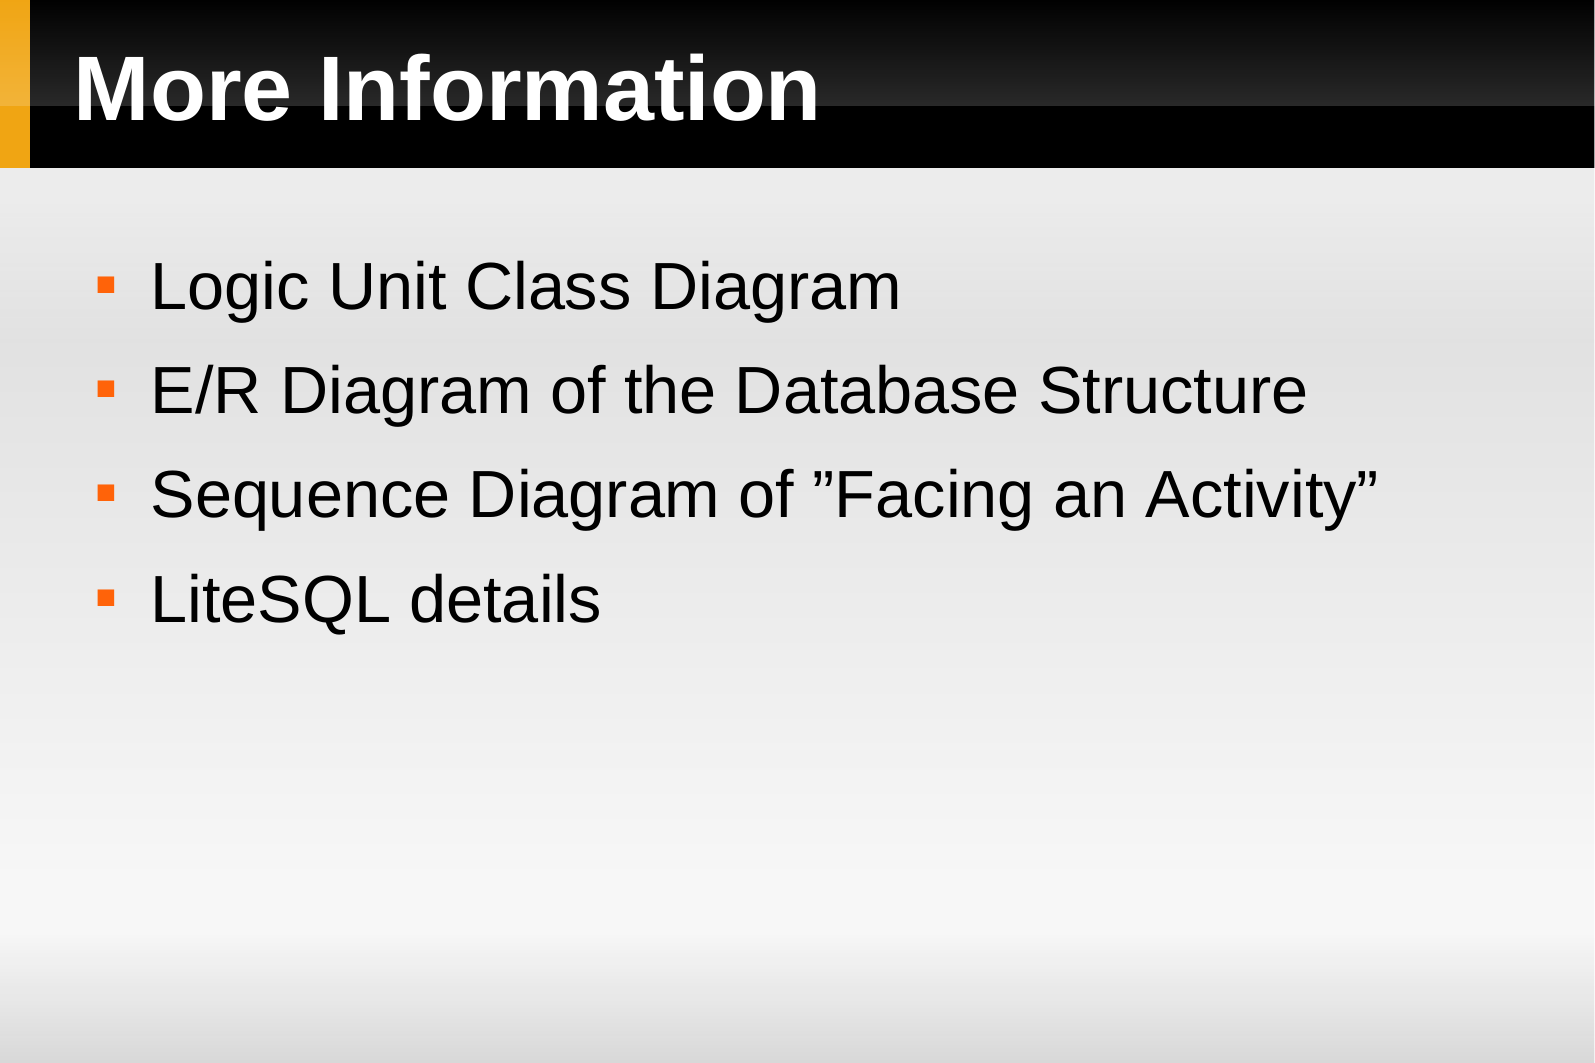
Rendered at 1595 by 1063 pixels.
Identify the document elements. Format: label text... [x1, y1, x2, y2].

picture [0, 0, 1595, 1063]
title More Information [74, 7, 1510, 171]
list Logic Unit Class Diagram E/R Diagram of the Database Structure Sequence Diagram of ”Facing an Activity” LiteSQL details [79, 248, 1515, 936]
